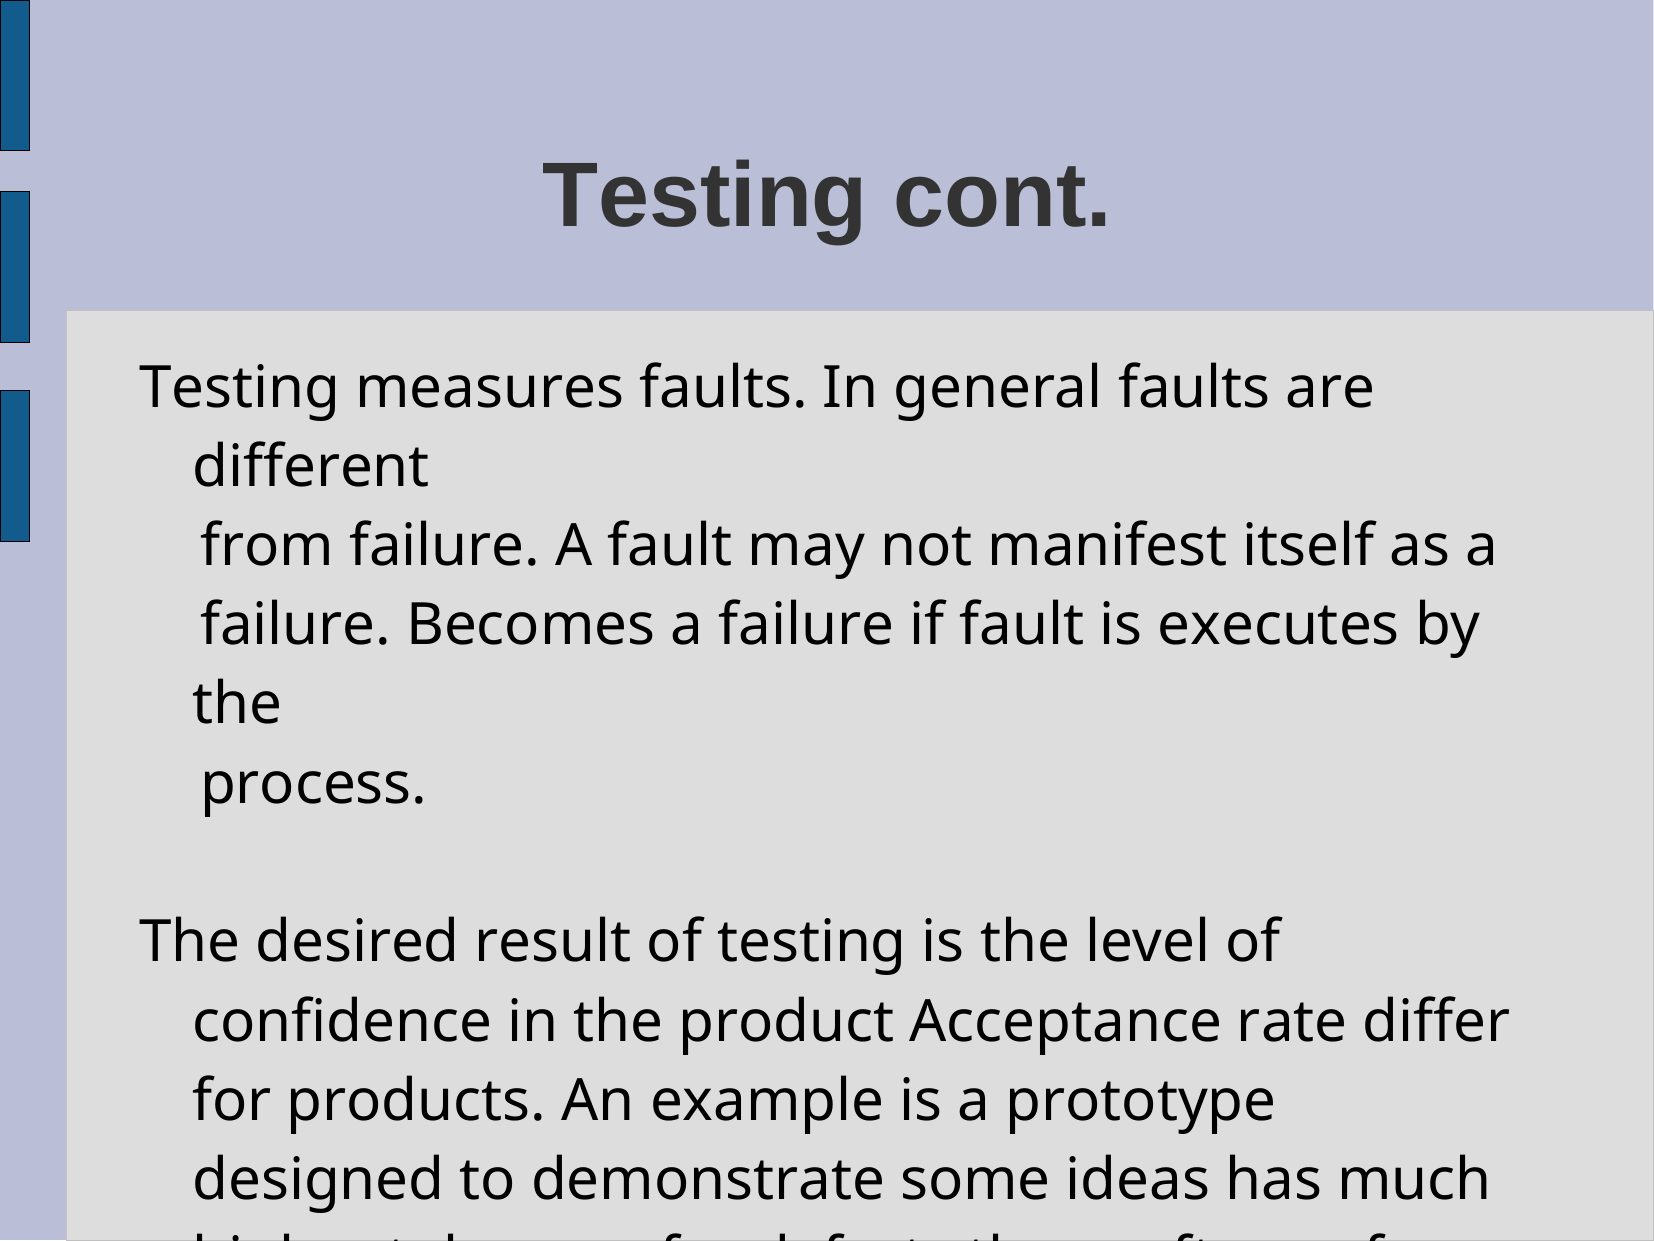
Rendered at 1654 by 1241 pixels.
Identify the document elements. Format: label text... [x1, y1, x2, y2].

list Testing measures faults. In general faults are different from failure. A fault may not manifest itself as a failure. Becomes a failure if fault is executes by the process. The desired result of testing is the level of confidence in the product Acceptance rate differ for products. An example is a prototype designed to demonstrate some ideas has much higher tolerance for defects than software for aircraft. [121, 344, 1534, 1127]
title Testing cont. [121, 91, 1534, 299]
